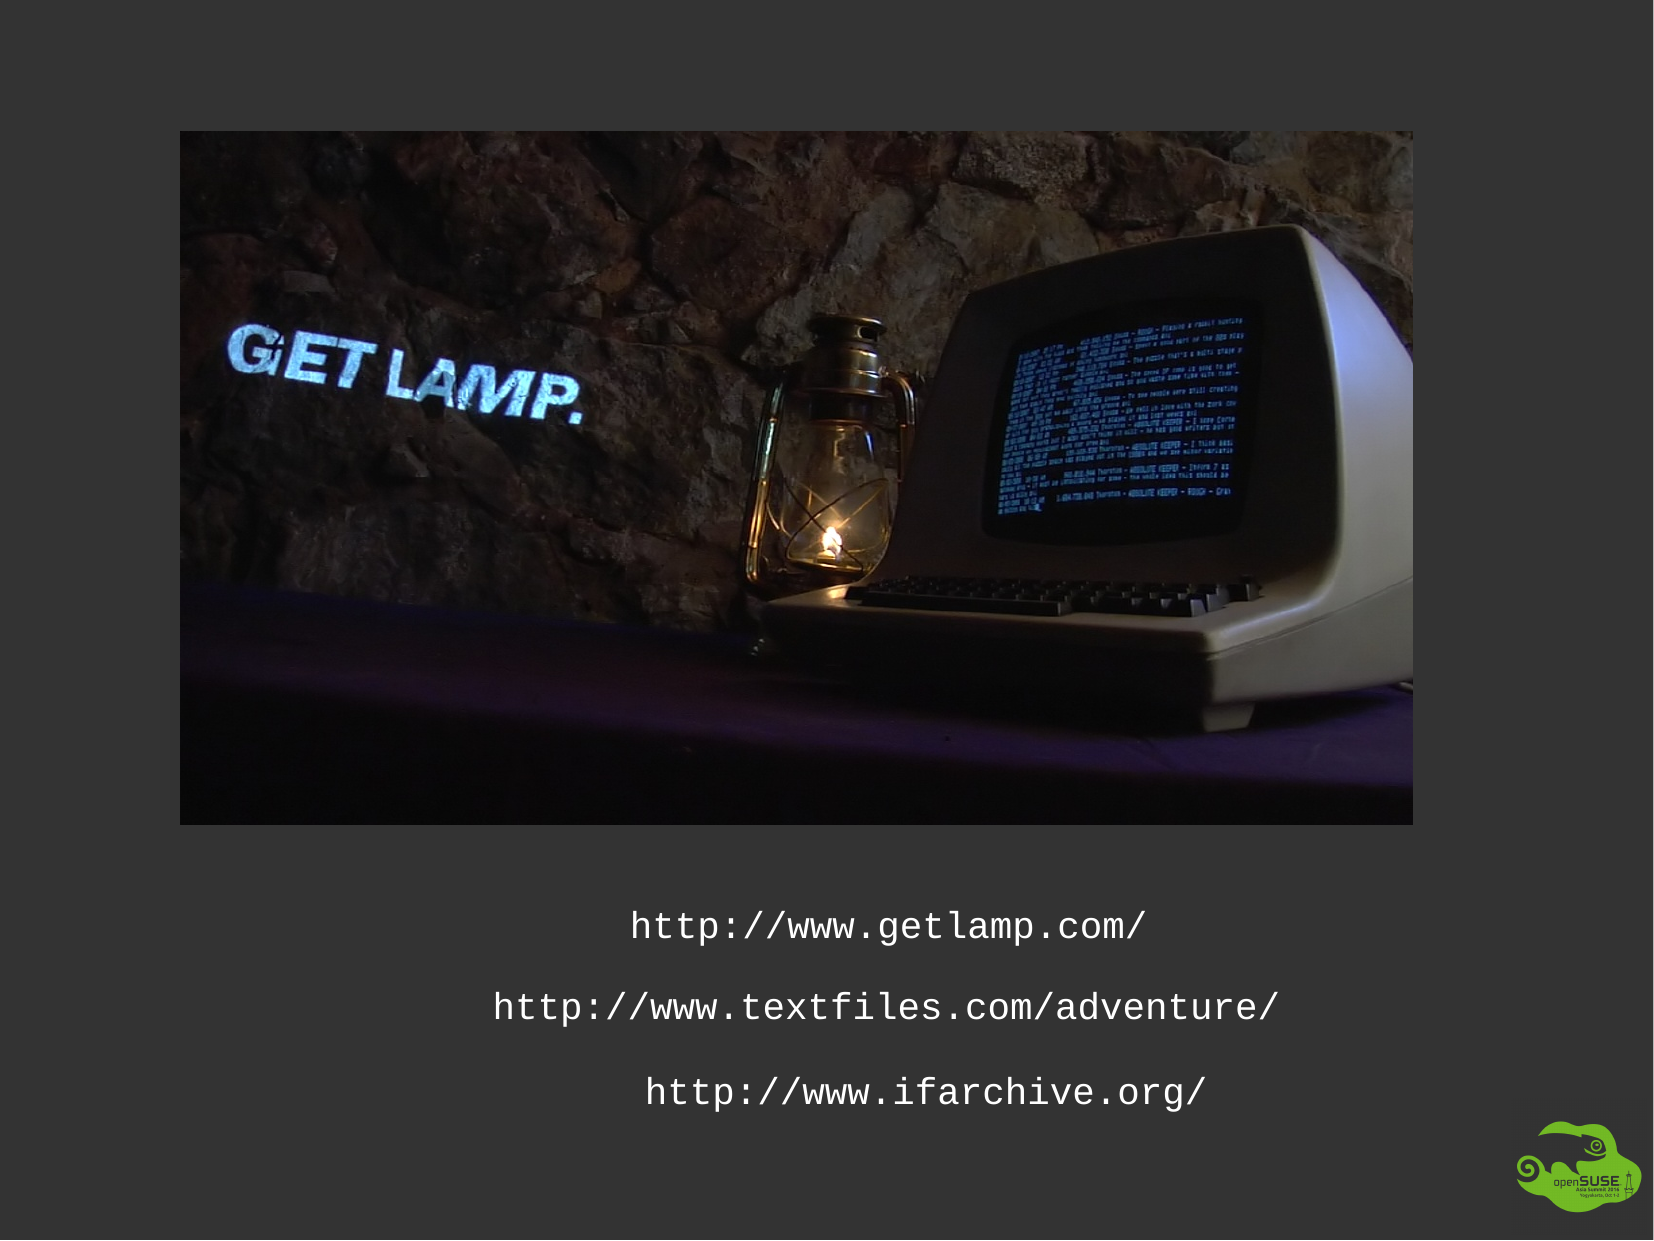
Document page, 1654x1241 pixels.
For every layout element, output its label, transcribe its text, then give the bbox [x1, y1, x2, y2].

text_box http://www.getlamp.com/ [615, 900, 1163, 958]
text_box http://www.ifarchive.org/ [630, 1065, 1223, 1123]
picture [180, 131, 1413, 826]
text_box http://www.textfiles.com/adventure/ [477, 980, 1295, 1039]
picture [1511, 1098, 1647, 1235]
